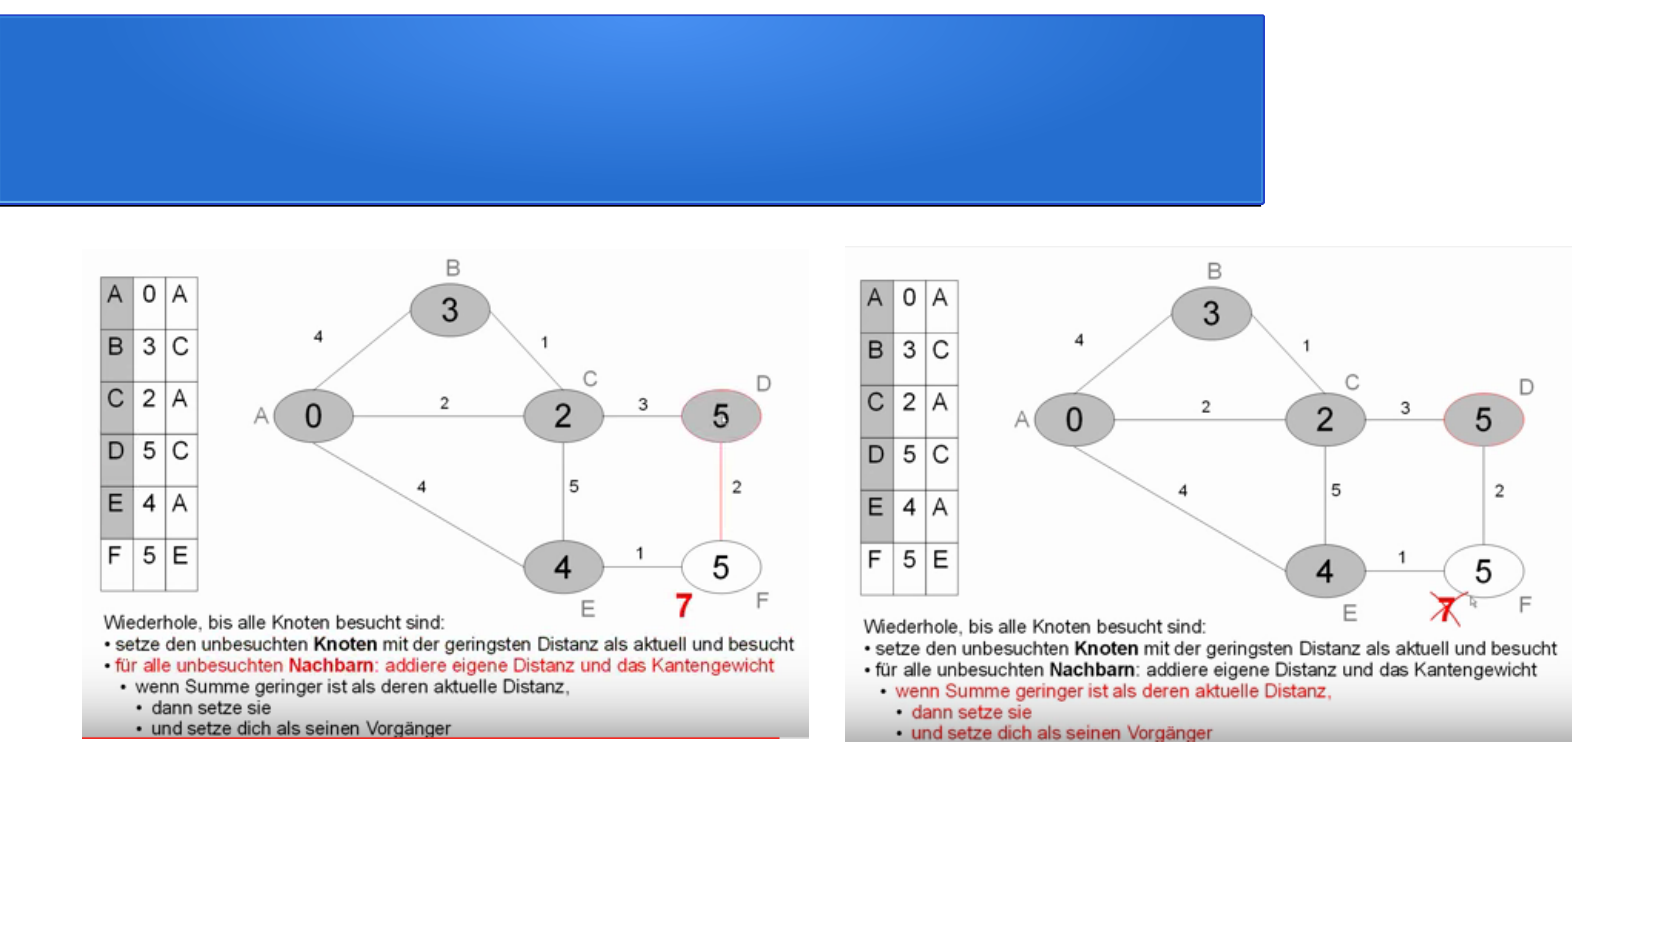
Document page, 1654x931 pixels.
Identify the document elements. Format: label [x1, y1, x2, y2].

picture [845, 246, 1572, 742]
picture [82, 249, 809, 739]
